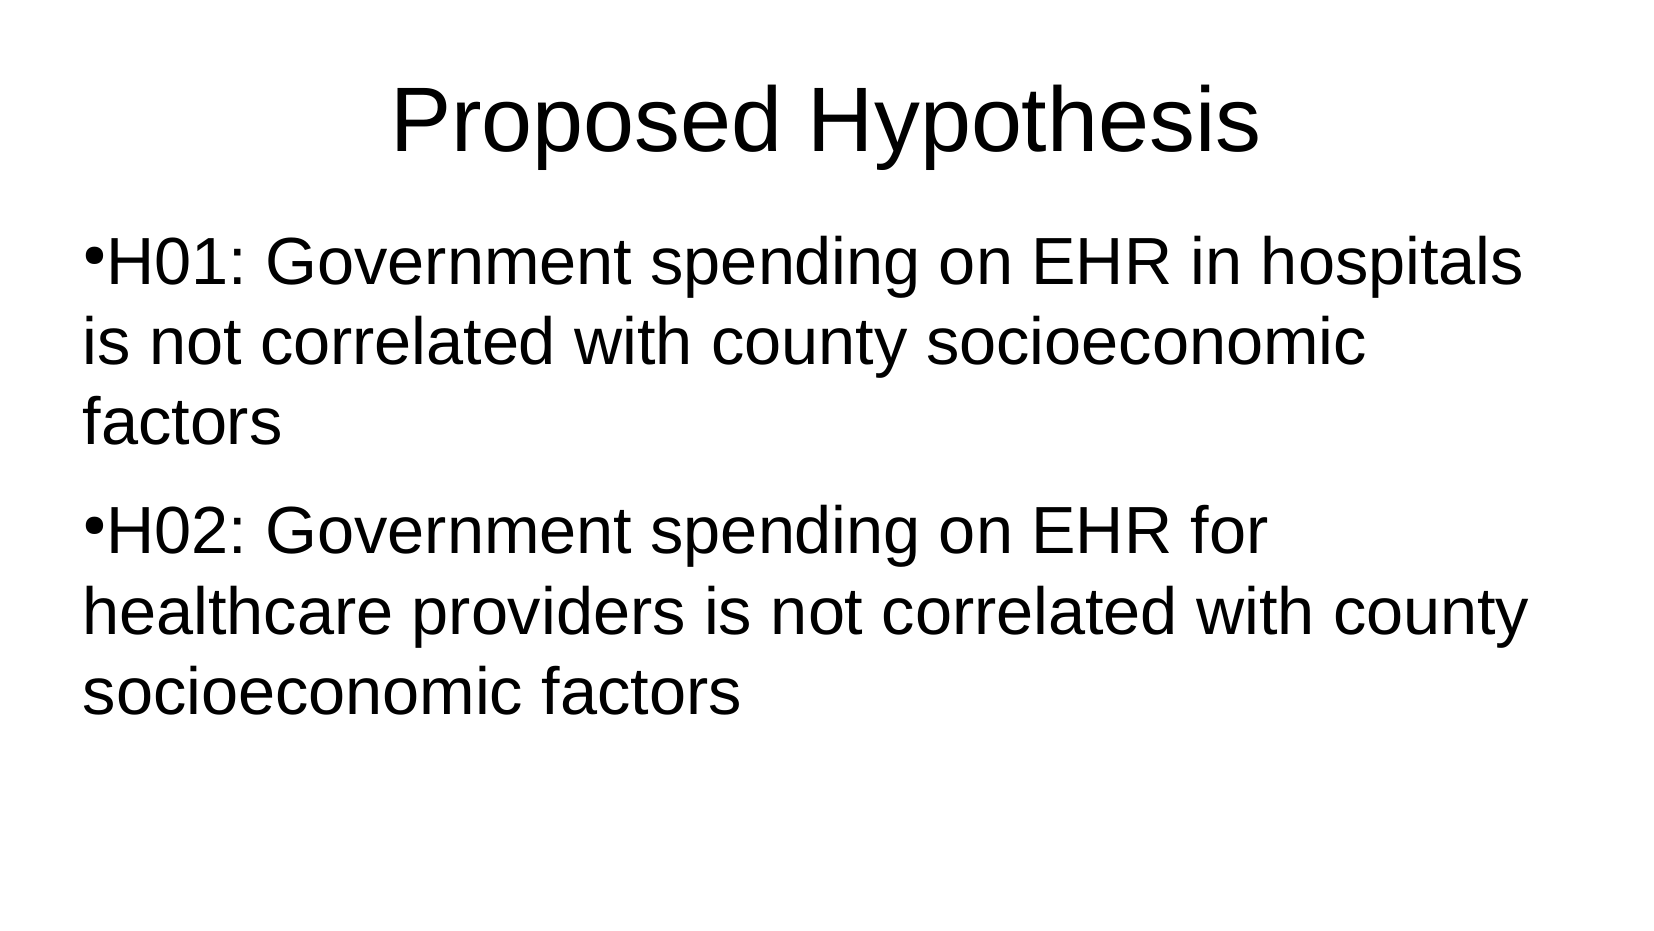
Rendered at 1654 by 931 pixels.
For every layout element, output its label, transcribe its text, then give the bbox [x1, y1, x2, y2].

list H01: Government spending on EHR in hospitals is not correlated with county socioeconomic factors H02: Government spending on EHR for healthcare providers is not correlated with county socioeconomic factors [82, 217, 1571, 758]
title Proposed Hypothesis [82, 37, 1571, 193]
